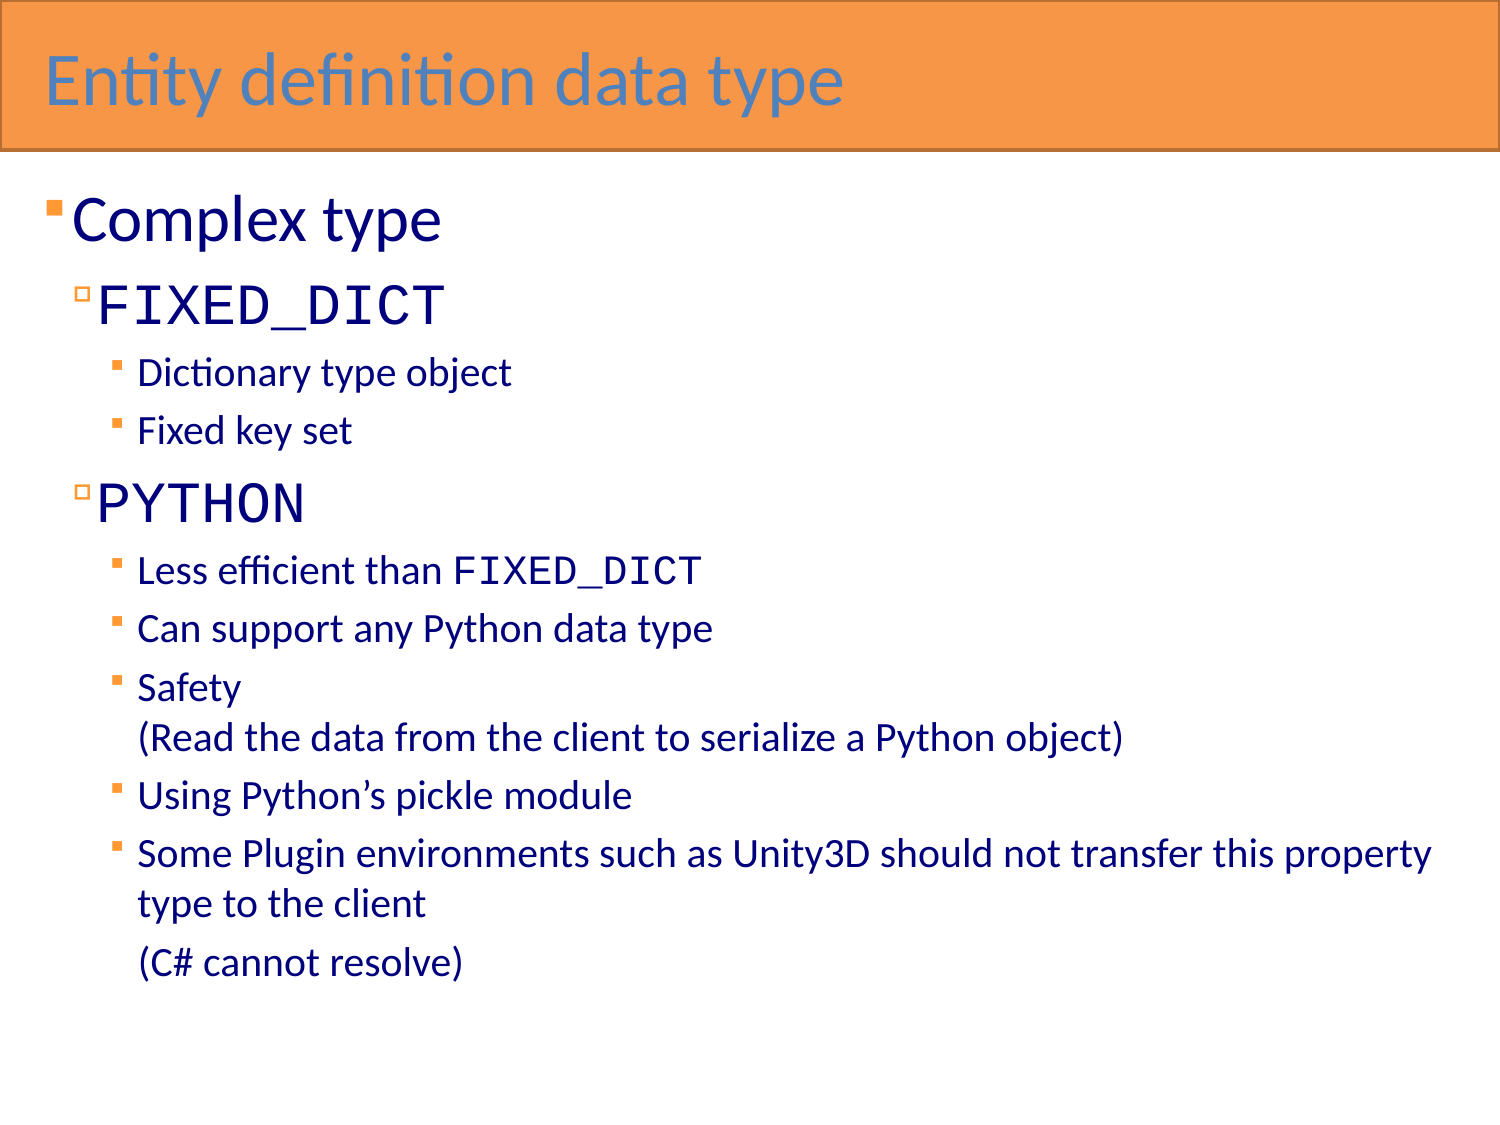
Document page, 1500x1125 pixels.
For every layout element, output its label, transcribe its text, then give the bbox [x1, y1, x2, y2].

text_box Complex type FIXED_DICT Dictionary type object Fixed key set PYTHON Less efficient than FIXED_DICT Can support any Python data type Safety (Read the data from the client to serialize a Python object) Using Python’s pickle module Some Plugin environments such as Unity3D should not transfer this property type to the client (C# cannot resolve) [33, 172, 1469, 1066]
title Entity definition data type [29, 21, 1483, 129]
text_box [0, 0, 1500, 150]
